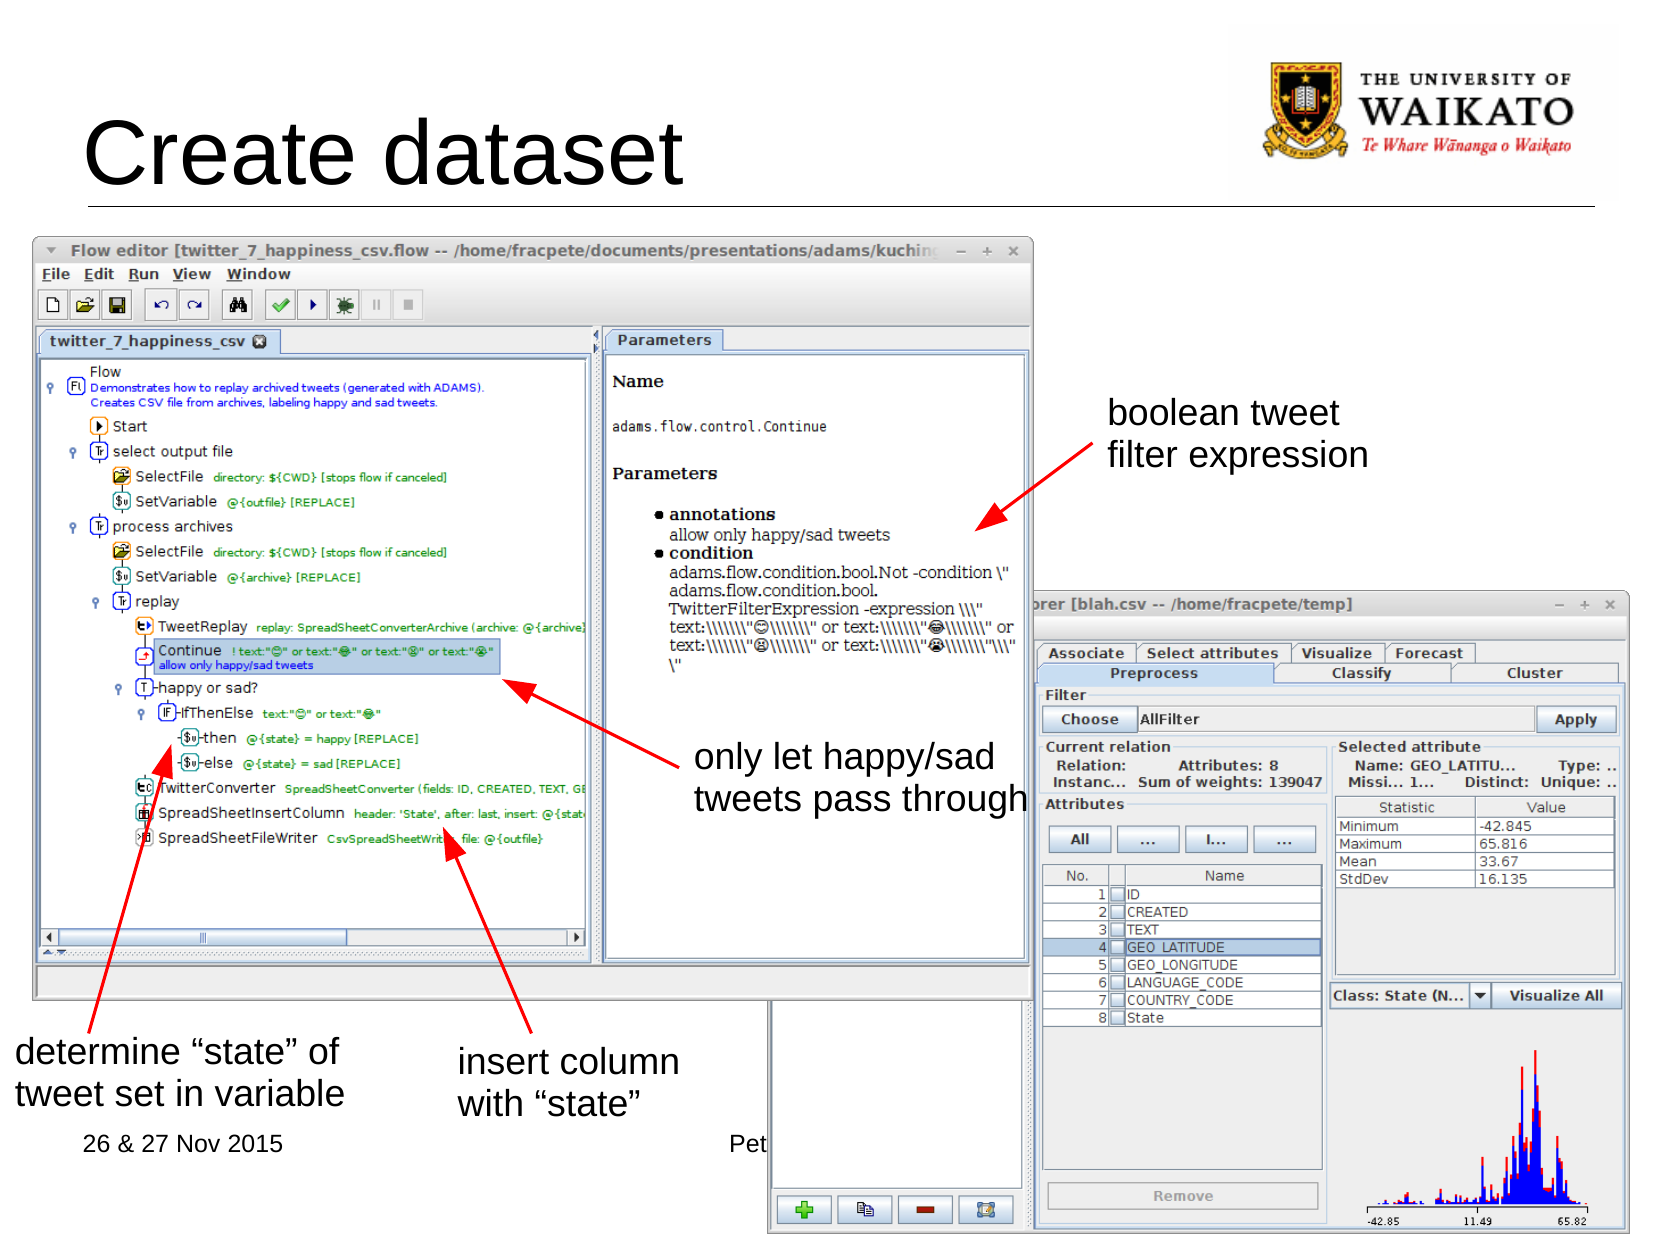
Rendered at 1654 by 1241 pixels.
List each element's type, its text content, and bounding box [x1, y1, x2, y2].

picture [32, 236, 1630, 1234]
text_box only let happy/sad tweets pass through [679, 727, 1044, 827]
picture [1228, 24, 1619, 201]
text_box insert column with “state” [442, 1033, 696, 1133]
text_box boolean tweet filter expression [1092, 383, 1385, 483]
title Create dataset [82, 49, 1571, 257]
text_box determine “state” of tweet set in variable [0, 1023, 365, 1123]
